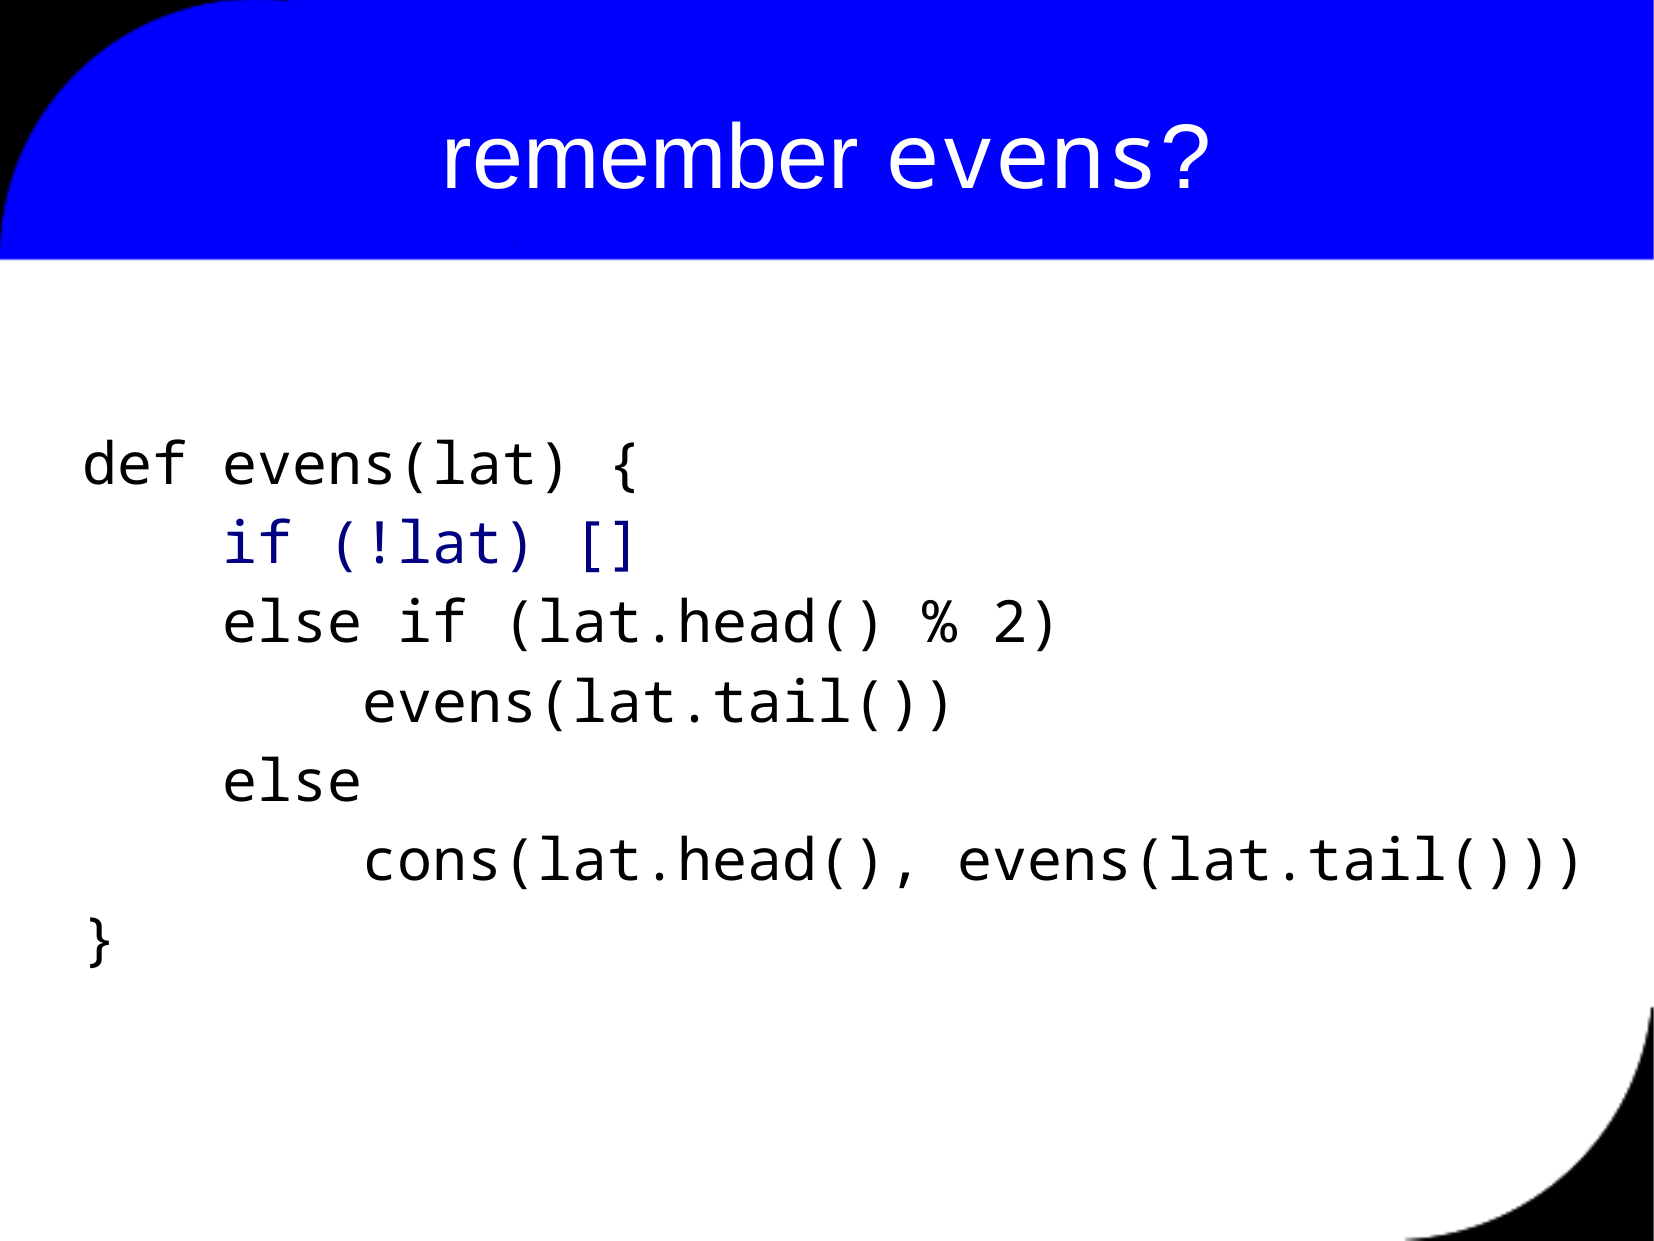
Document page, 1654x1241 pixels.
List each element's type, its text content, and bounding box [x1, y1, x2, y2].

subtitle def evens(lat) { if (!lat) [] else if (lat.head() % 2) evens(lat.tail()) else cons(lat.head(), evens(lat.tail())) } [82, 297, 1613, 1102]
picture [0, 0, 1654, 1241]
title remember evens? [82, 56, 1571, 250]
